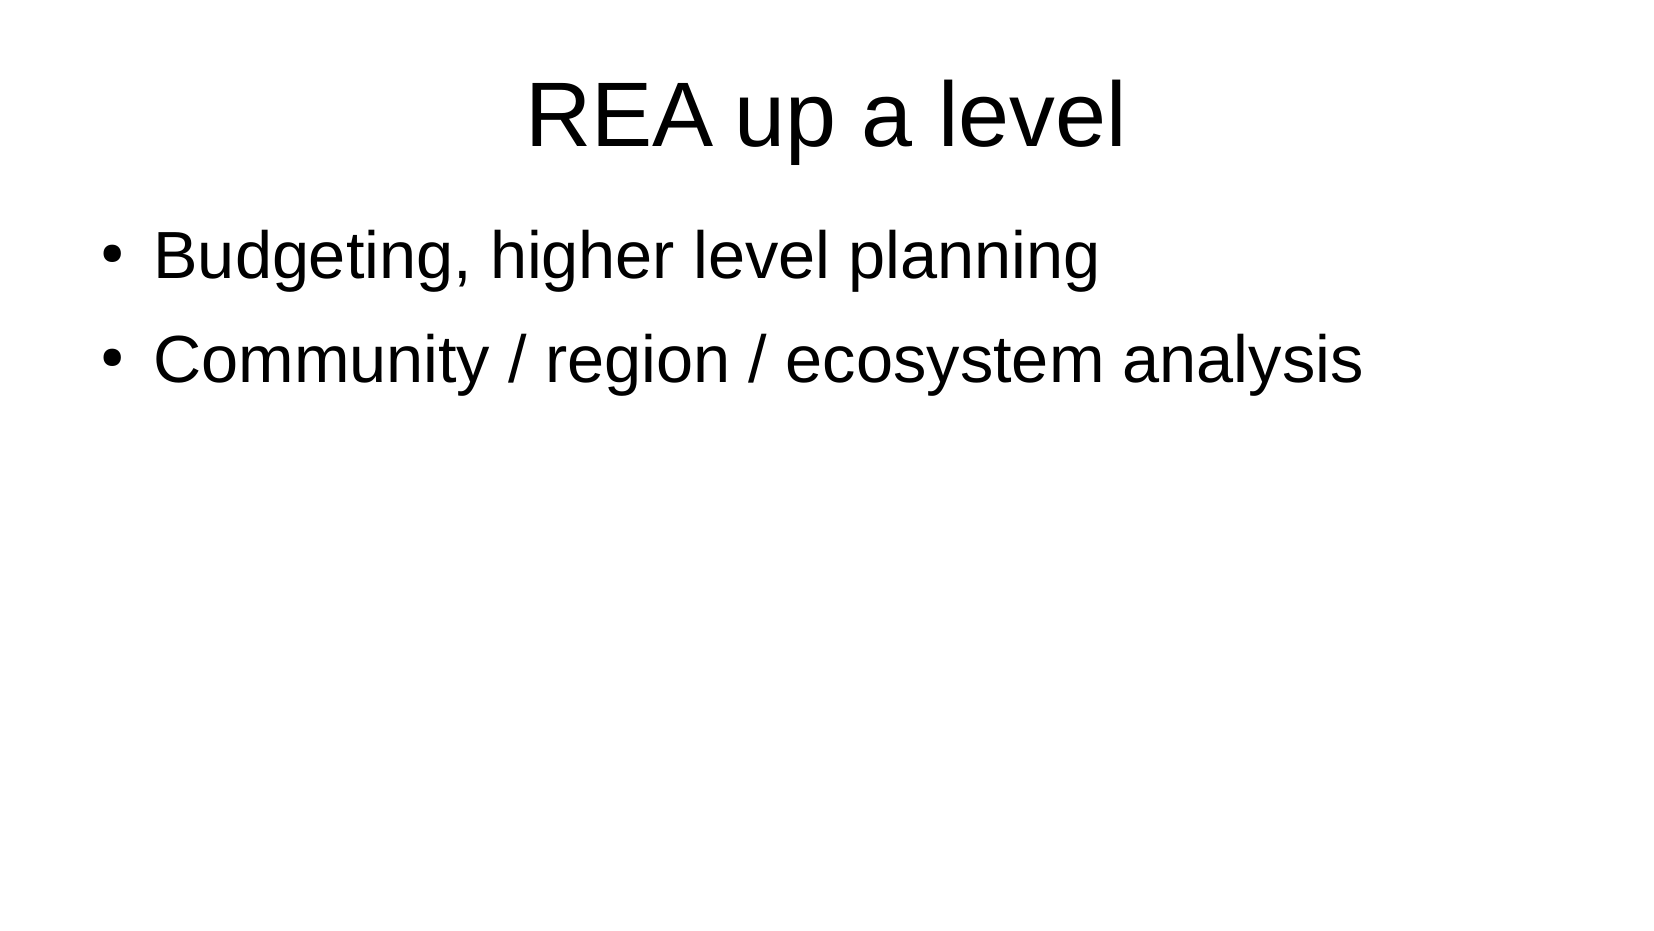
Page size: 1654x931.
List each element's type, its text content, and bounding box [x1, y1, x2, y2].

list Budgeting, higher level planning Community / region / ecosystem analysis [82, 217, 1571, 758]
title REA up a level [82, 37, 1571, 193]
